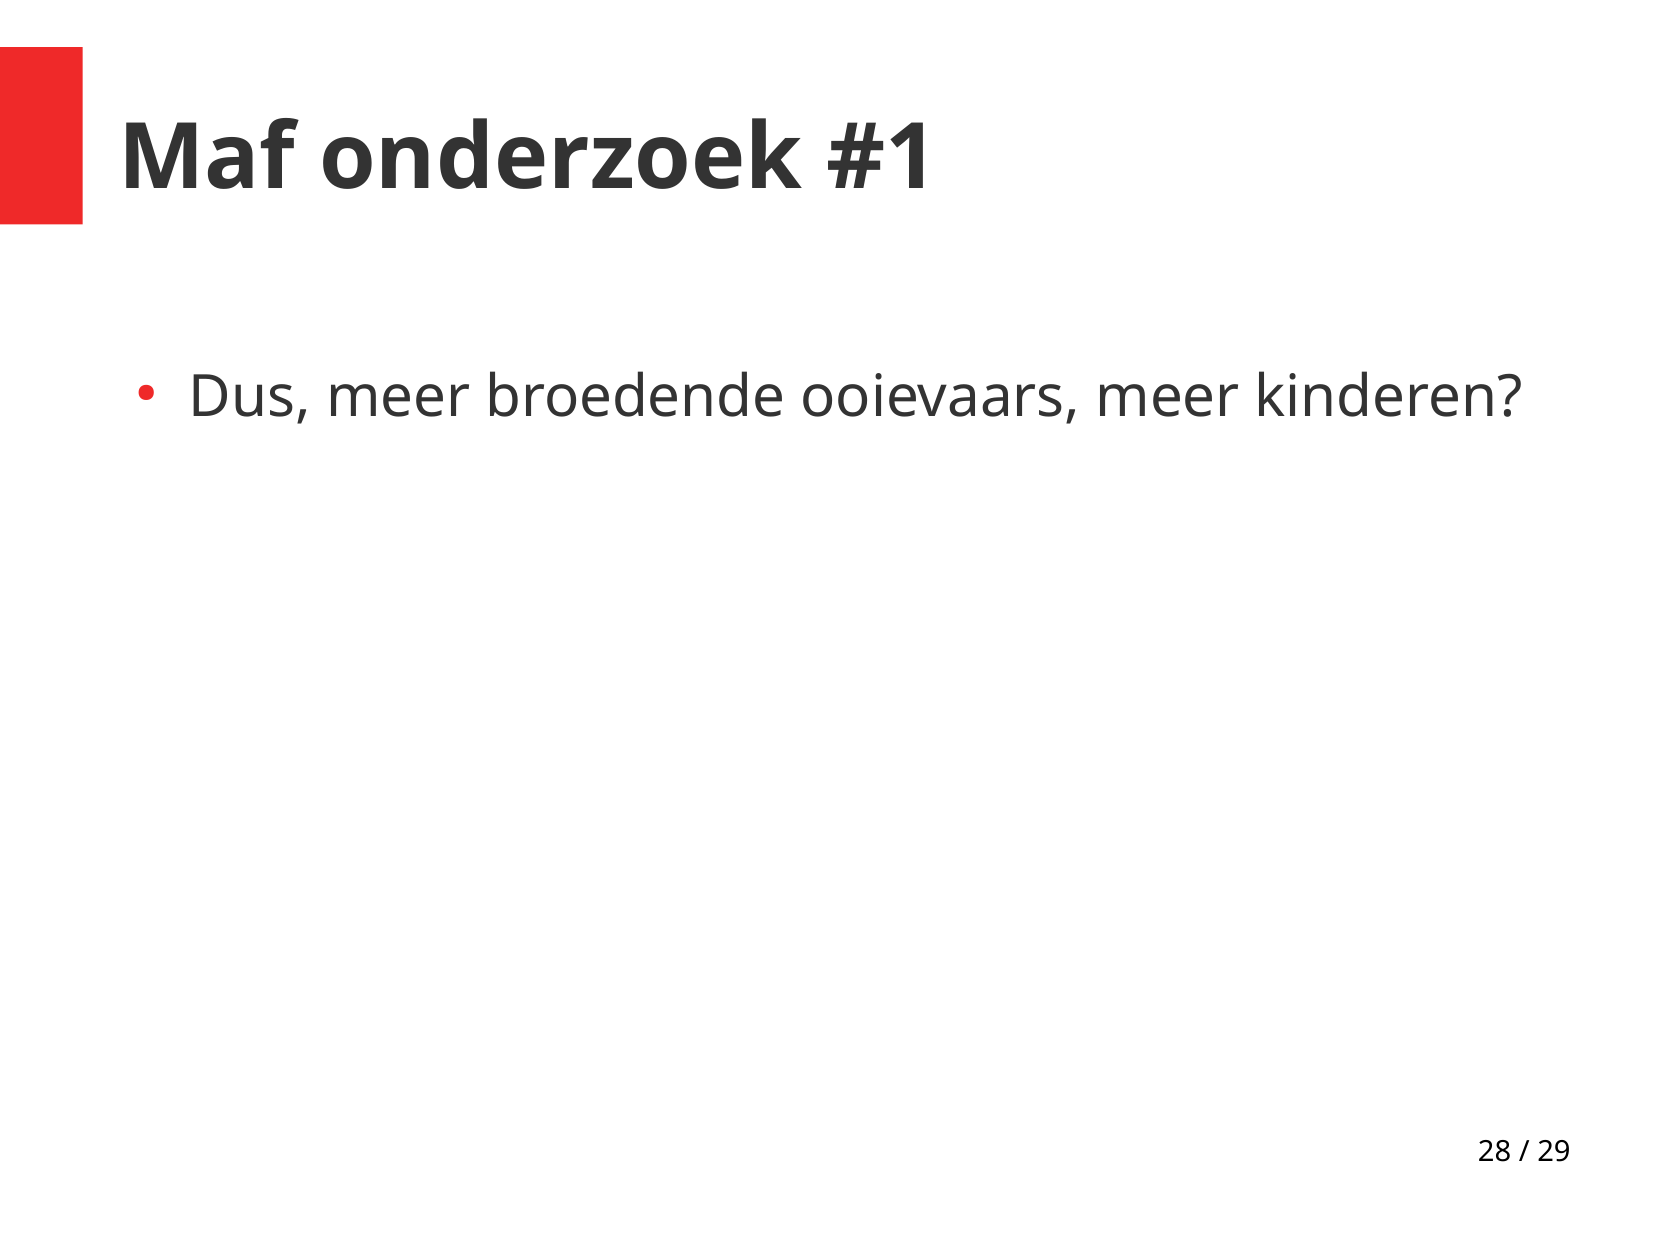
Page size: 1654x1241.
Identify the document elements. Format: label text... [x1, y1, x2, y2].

list Dus, meer broedende ooievaars, meer kinderen? [118, 354, 1536, 1074]
title Maf onderzoek #1 [118, 49, 1571, 257]
